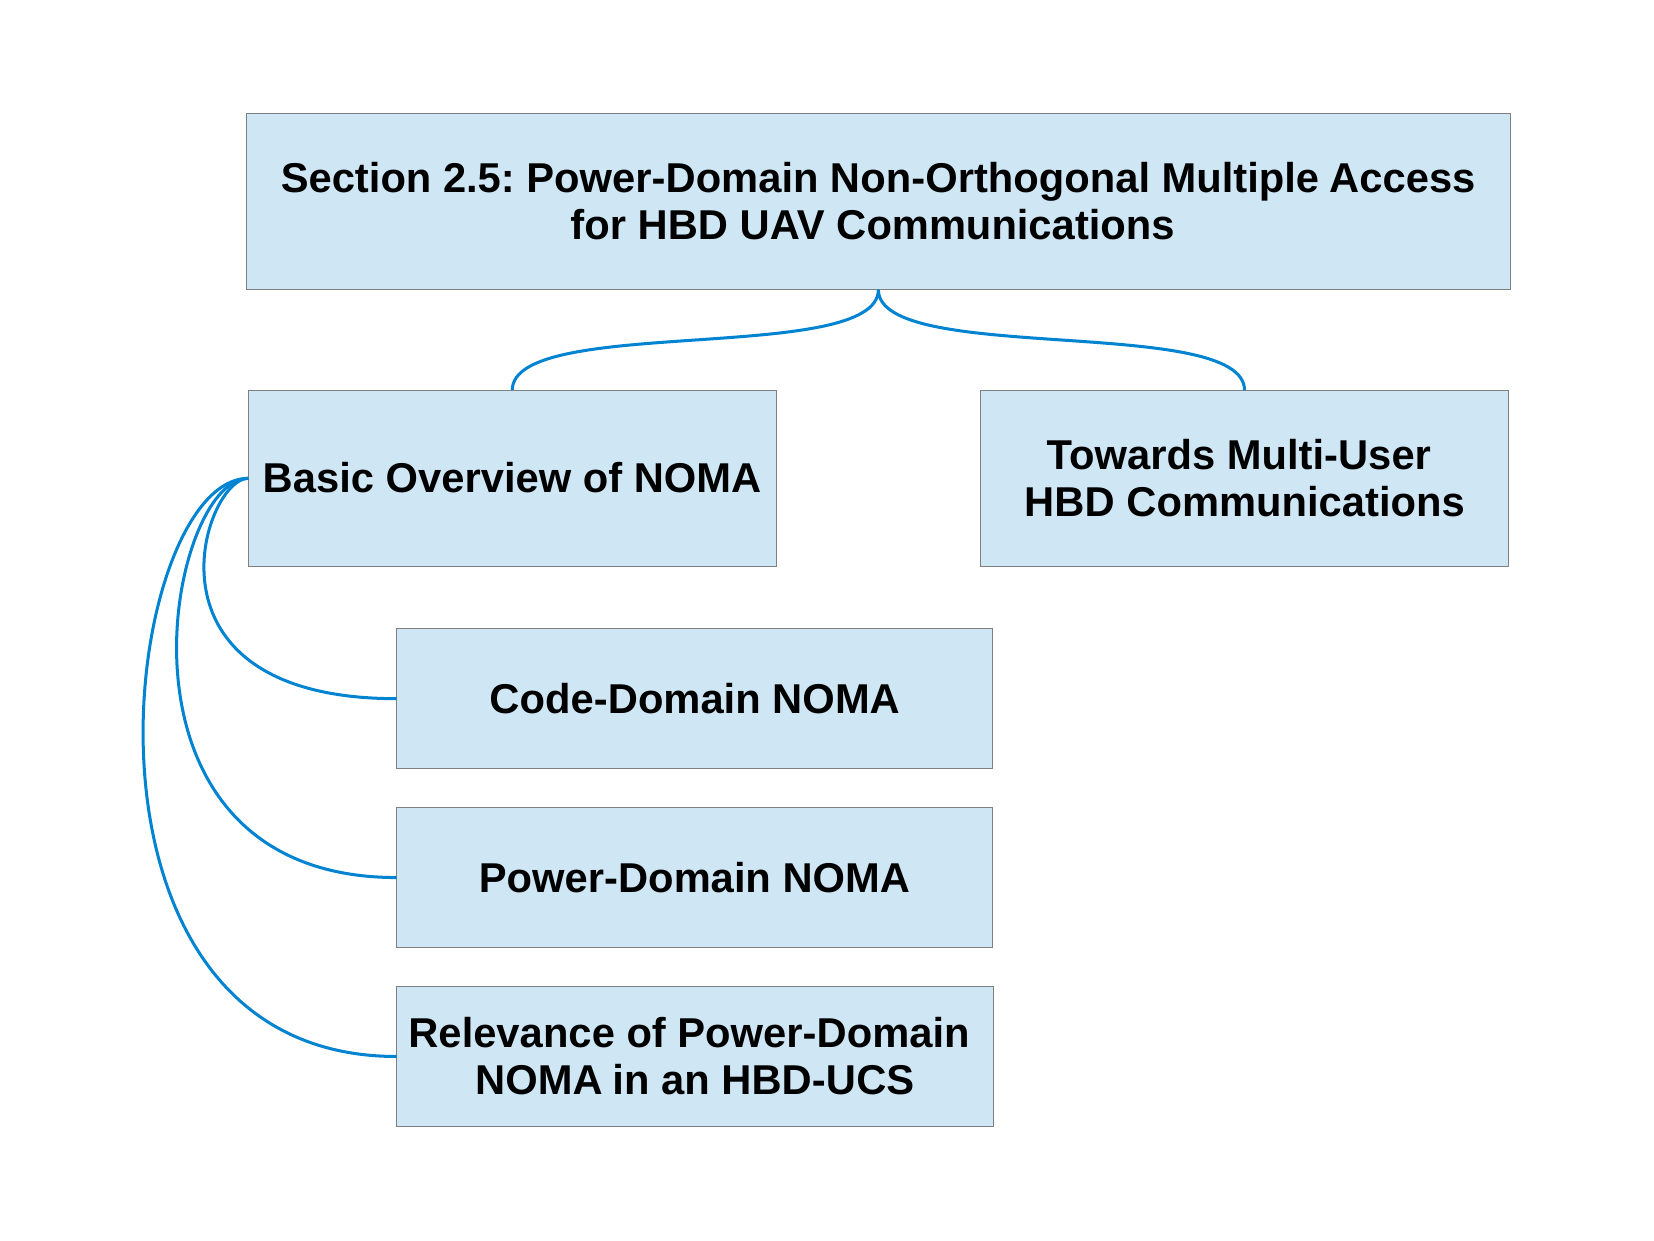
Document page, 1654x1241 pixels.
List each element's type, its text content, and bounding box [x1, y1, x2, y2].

text_box Section 2.5: Power-Domain Non-Orthogonal Multiple Access for HBD UAV Communications [246, 113, 1511, 290]
text_box Relevance of Power-Domain NOMA in an HBD-UCS [396, 986, 994, 1127]
text_box Basic Overview of NOMA [248, 390, 777, 567]
text_box Towards Multi-User HBD Communications [980, 390, 1509, 567]
text_box Power-Domain NOMA [396, 807, 993, 948]
text_box Code-Domain NOMA [396, 628, 993, 769]
